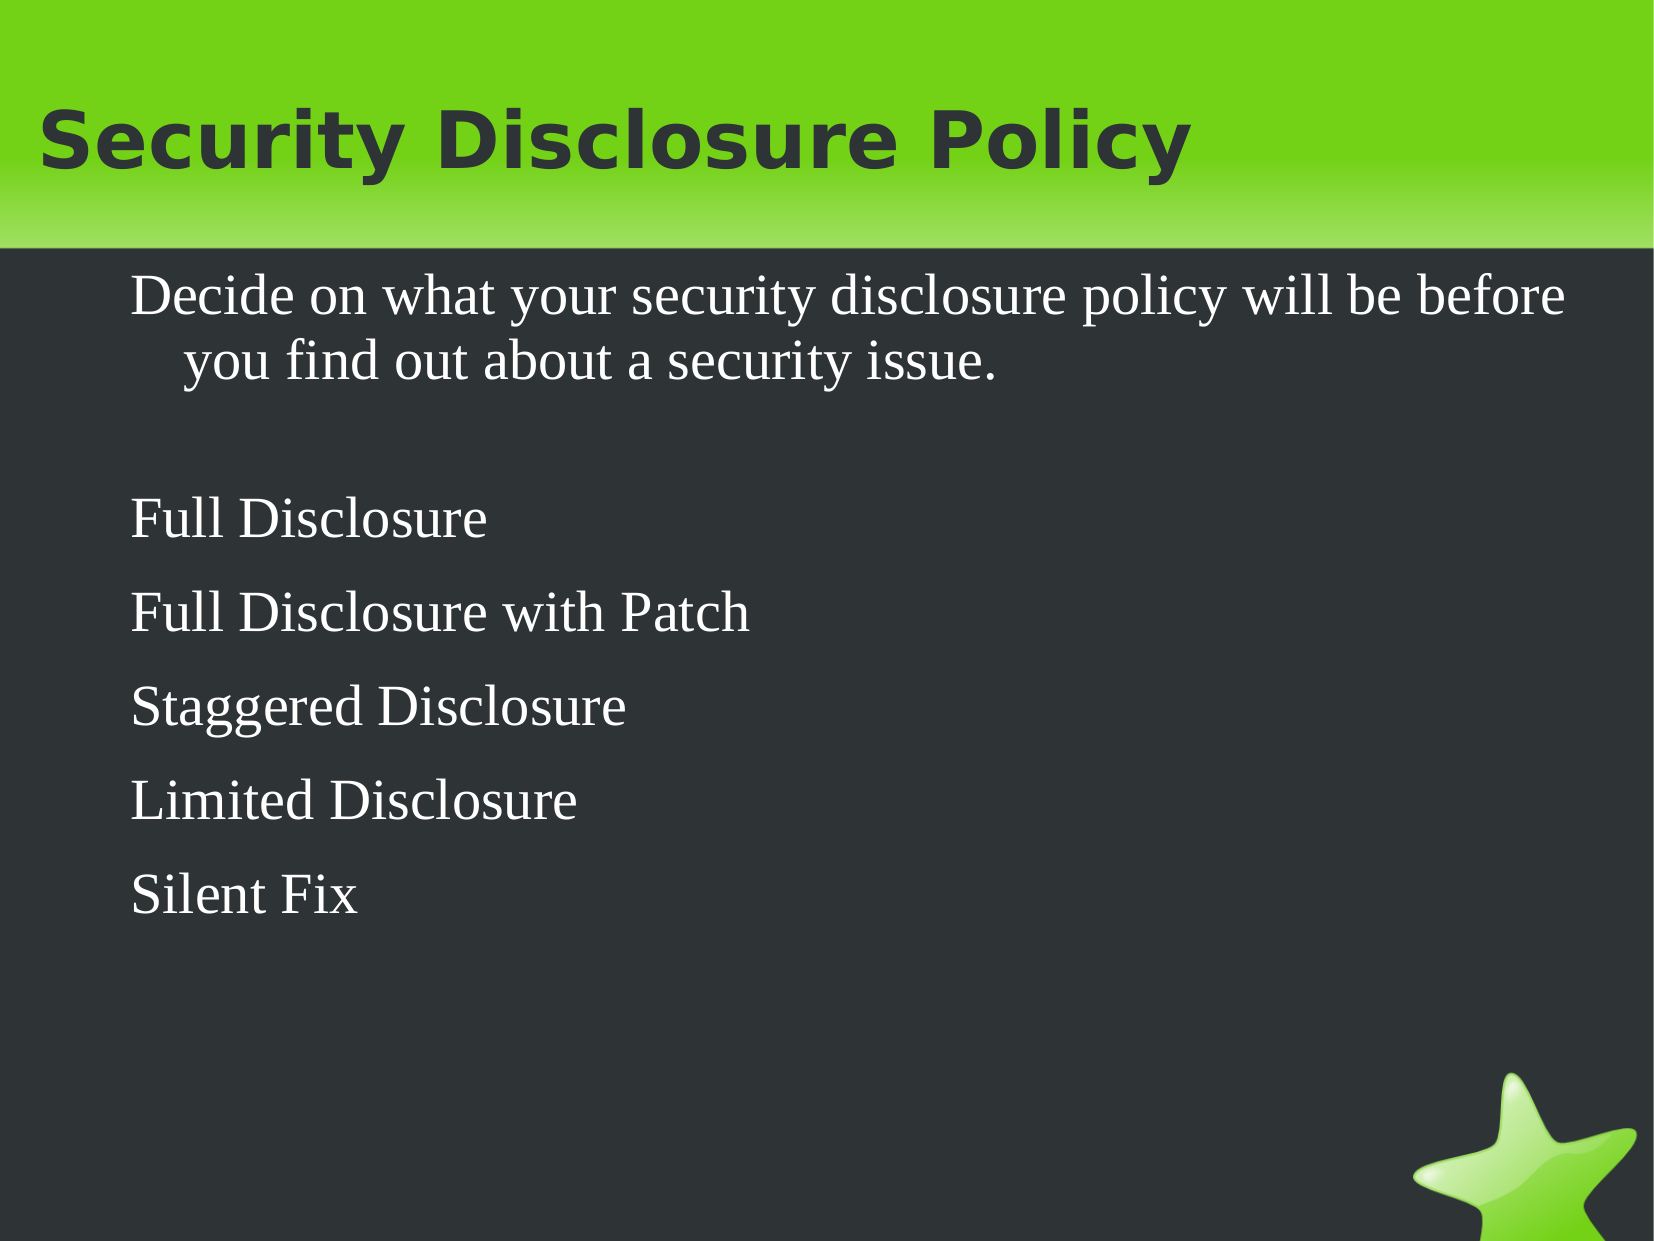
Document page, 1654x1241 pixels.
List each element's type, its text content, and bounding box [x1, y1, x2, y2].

list Decide on what your security disclosure policy will be before you find out about a security issue. Full Disclosure Full Disclosure with Patch Staggered Disclosure Limited Disclosure Silent Fix [112, 262, 1613, 1201]
title Security Disclosure Policy [37, 37, 1654, 245]
picture [0, 0, 1654, 1241]
